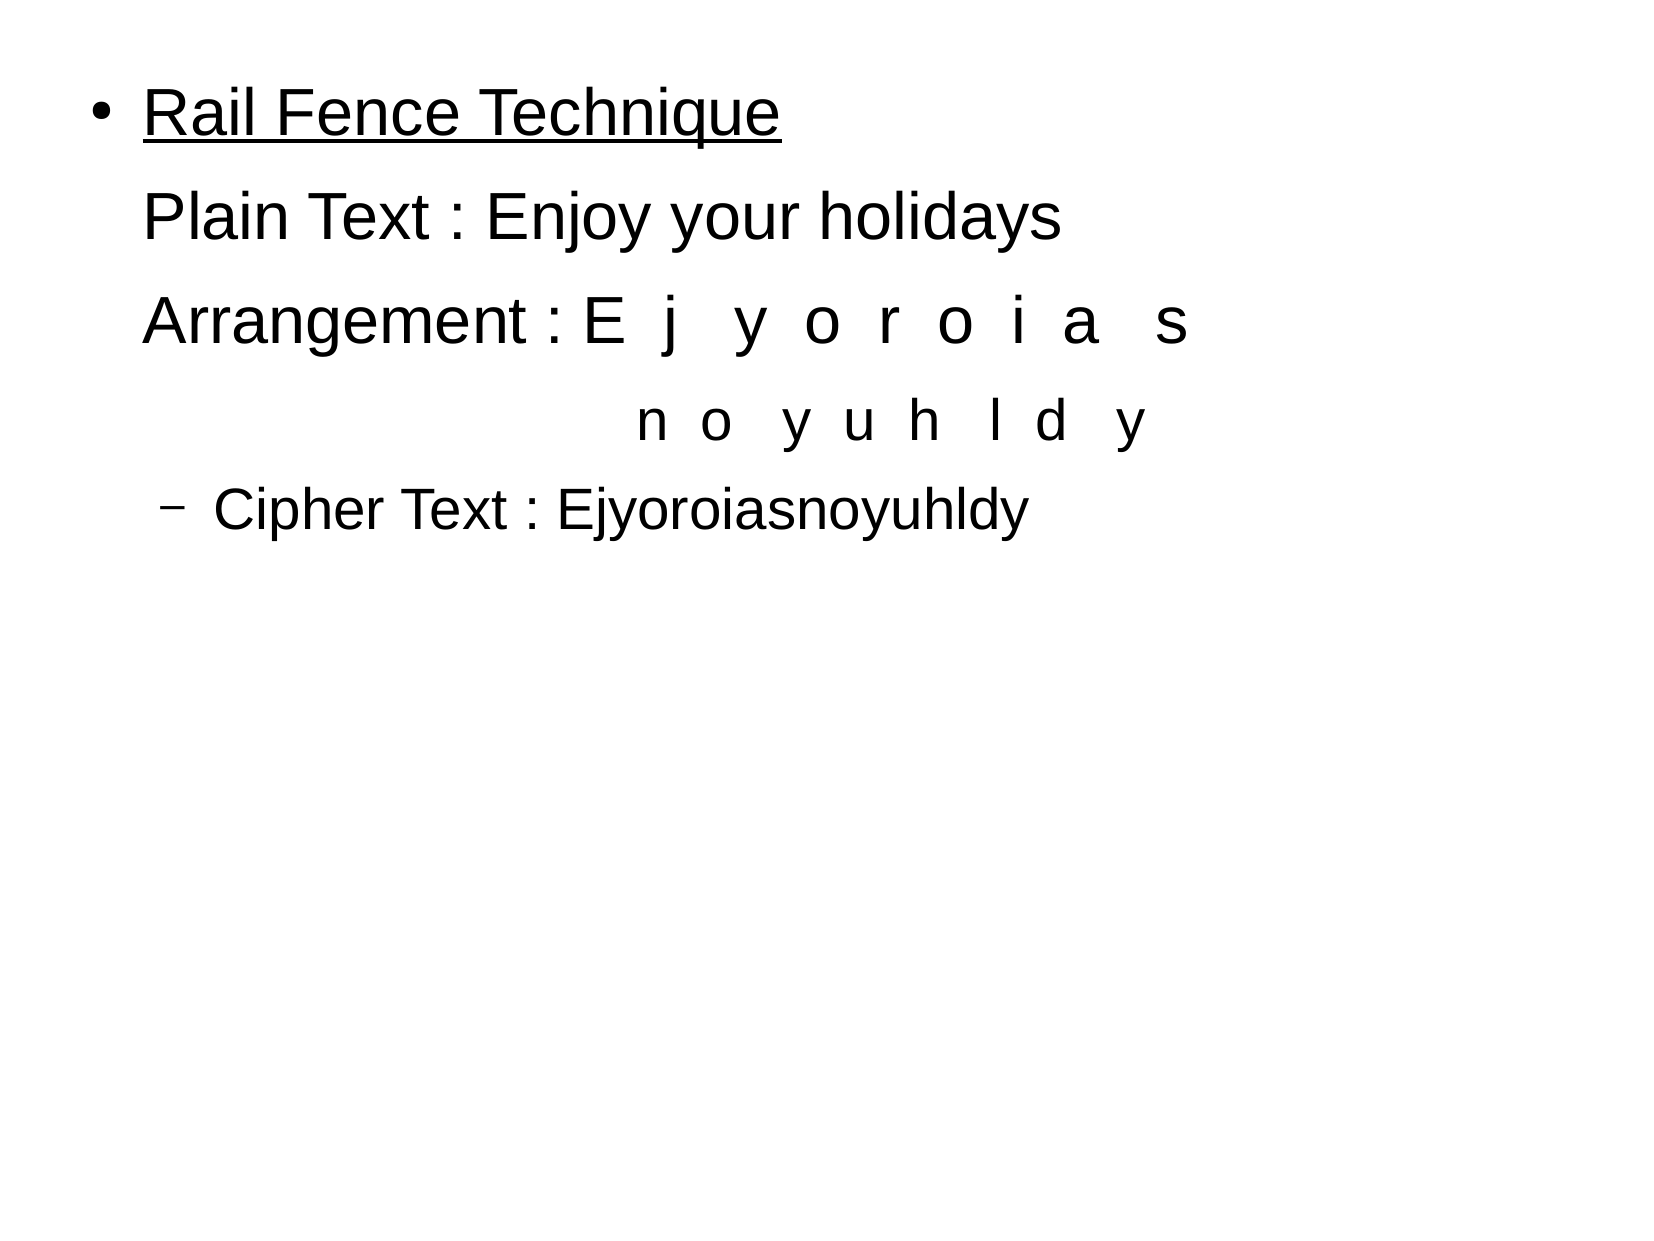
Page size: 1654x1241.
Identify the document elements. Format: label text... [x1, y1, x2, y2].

list Rail Fence Technique Plain Text : Enjoy your holidays Arrangement : E j y o r o i a s n o y u h l d y Cipher Text : Ejyoroiasnoyuhldy [71, 75, 1561, 894]
